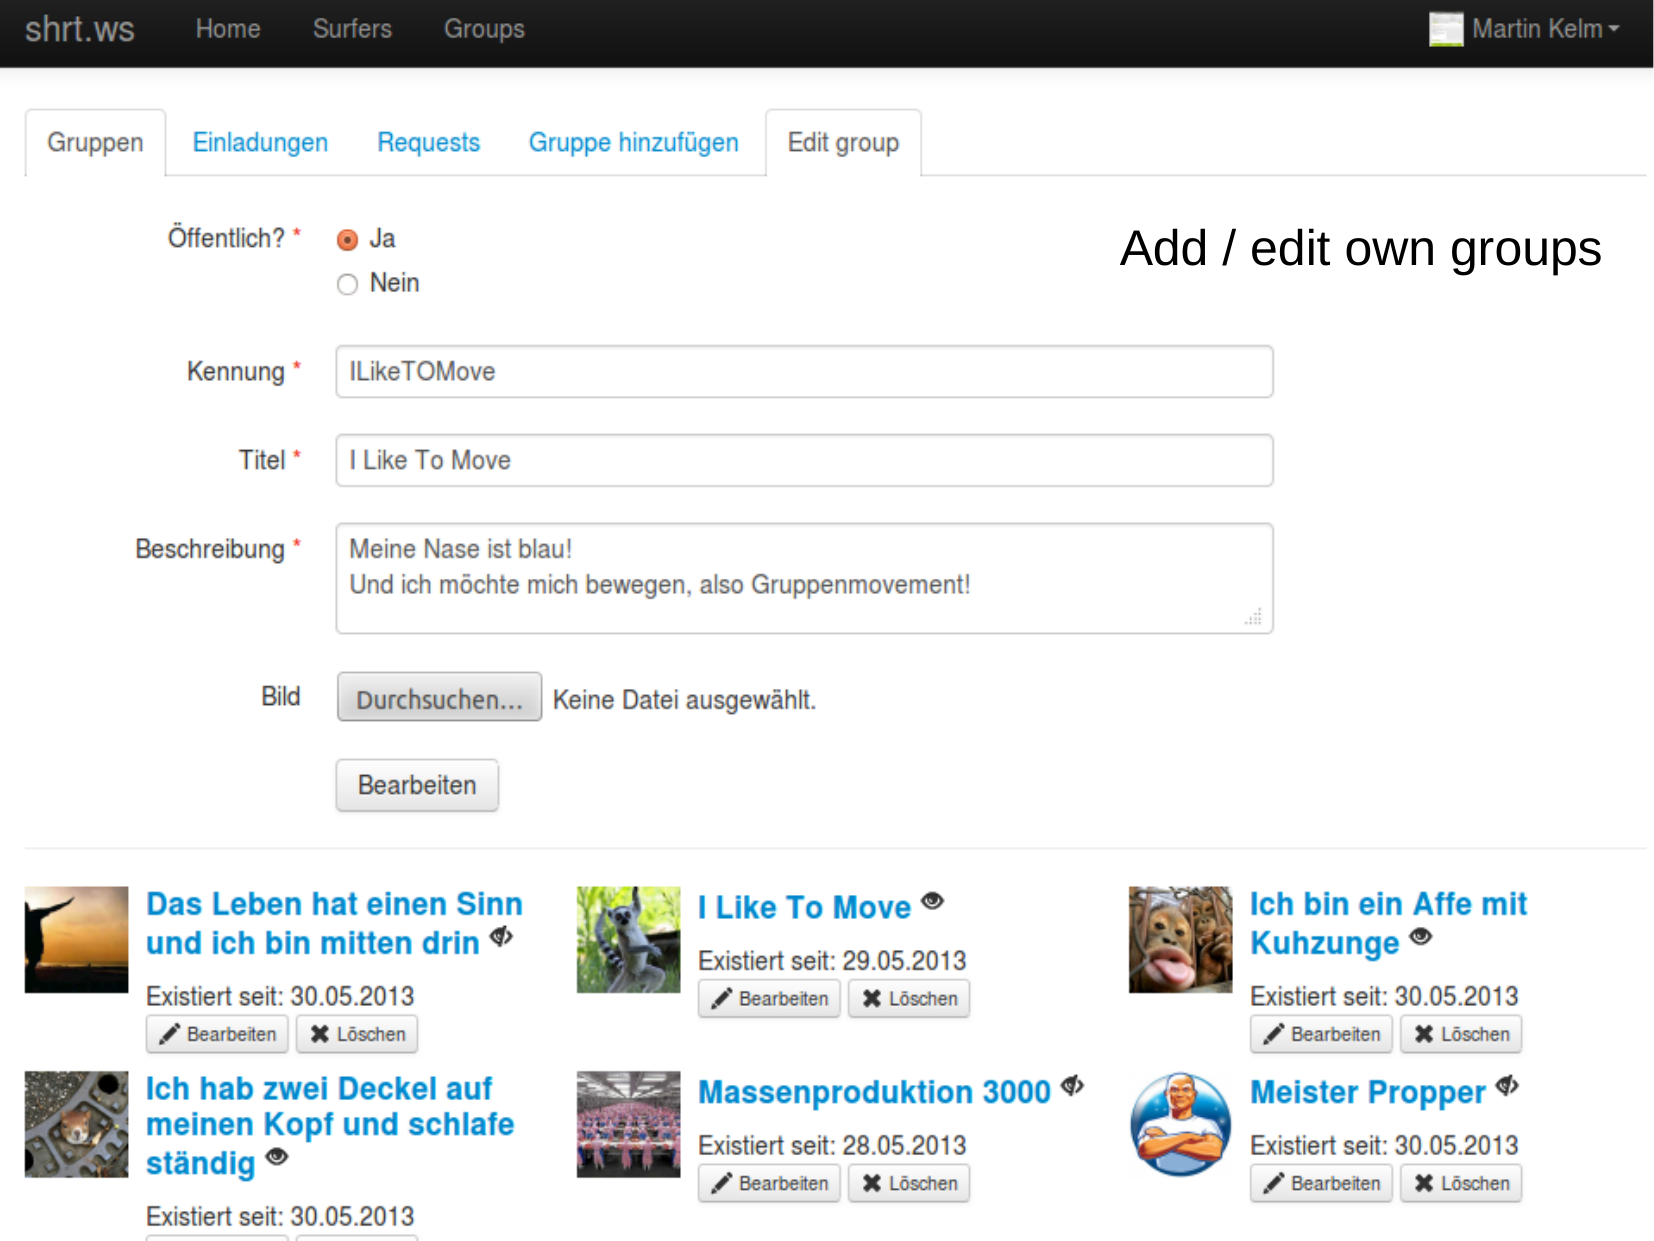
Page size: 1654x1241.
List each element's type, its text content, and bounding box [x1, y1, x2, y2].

text_box Add / edit own groups [1104, 212, 1619, 284]
picture [0, 0, 1654, 1241]
